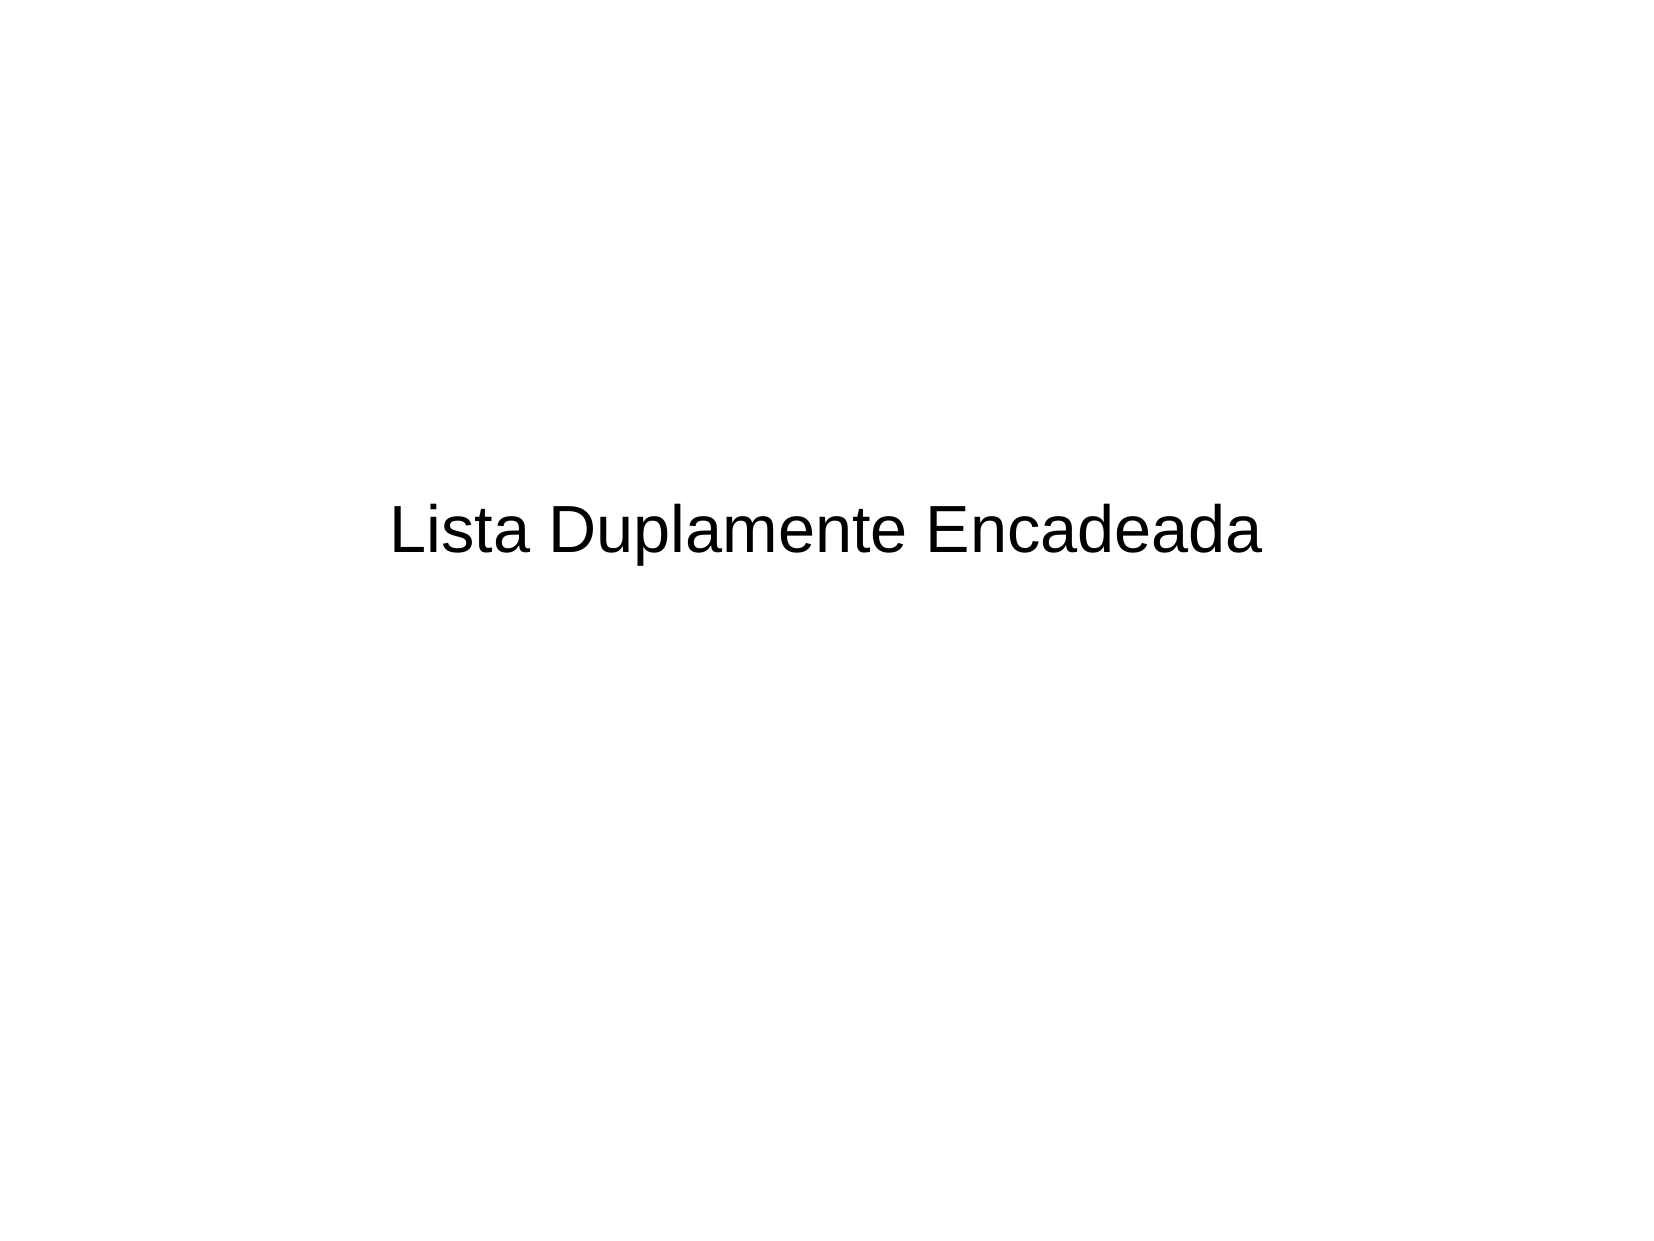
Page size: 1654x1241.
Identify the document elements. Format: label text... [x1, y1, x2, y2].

subtitle Lista Duplamente Encadeada [82, 49, 1571, 1010]
